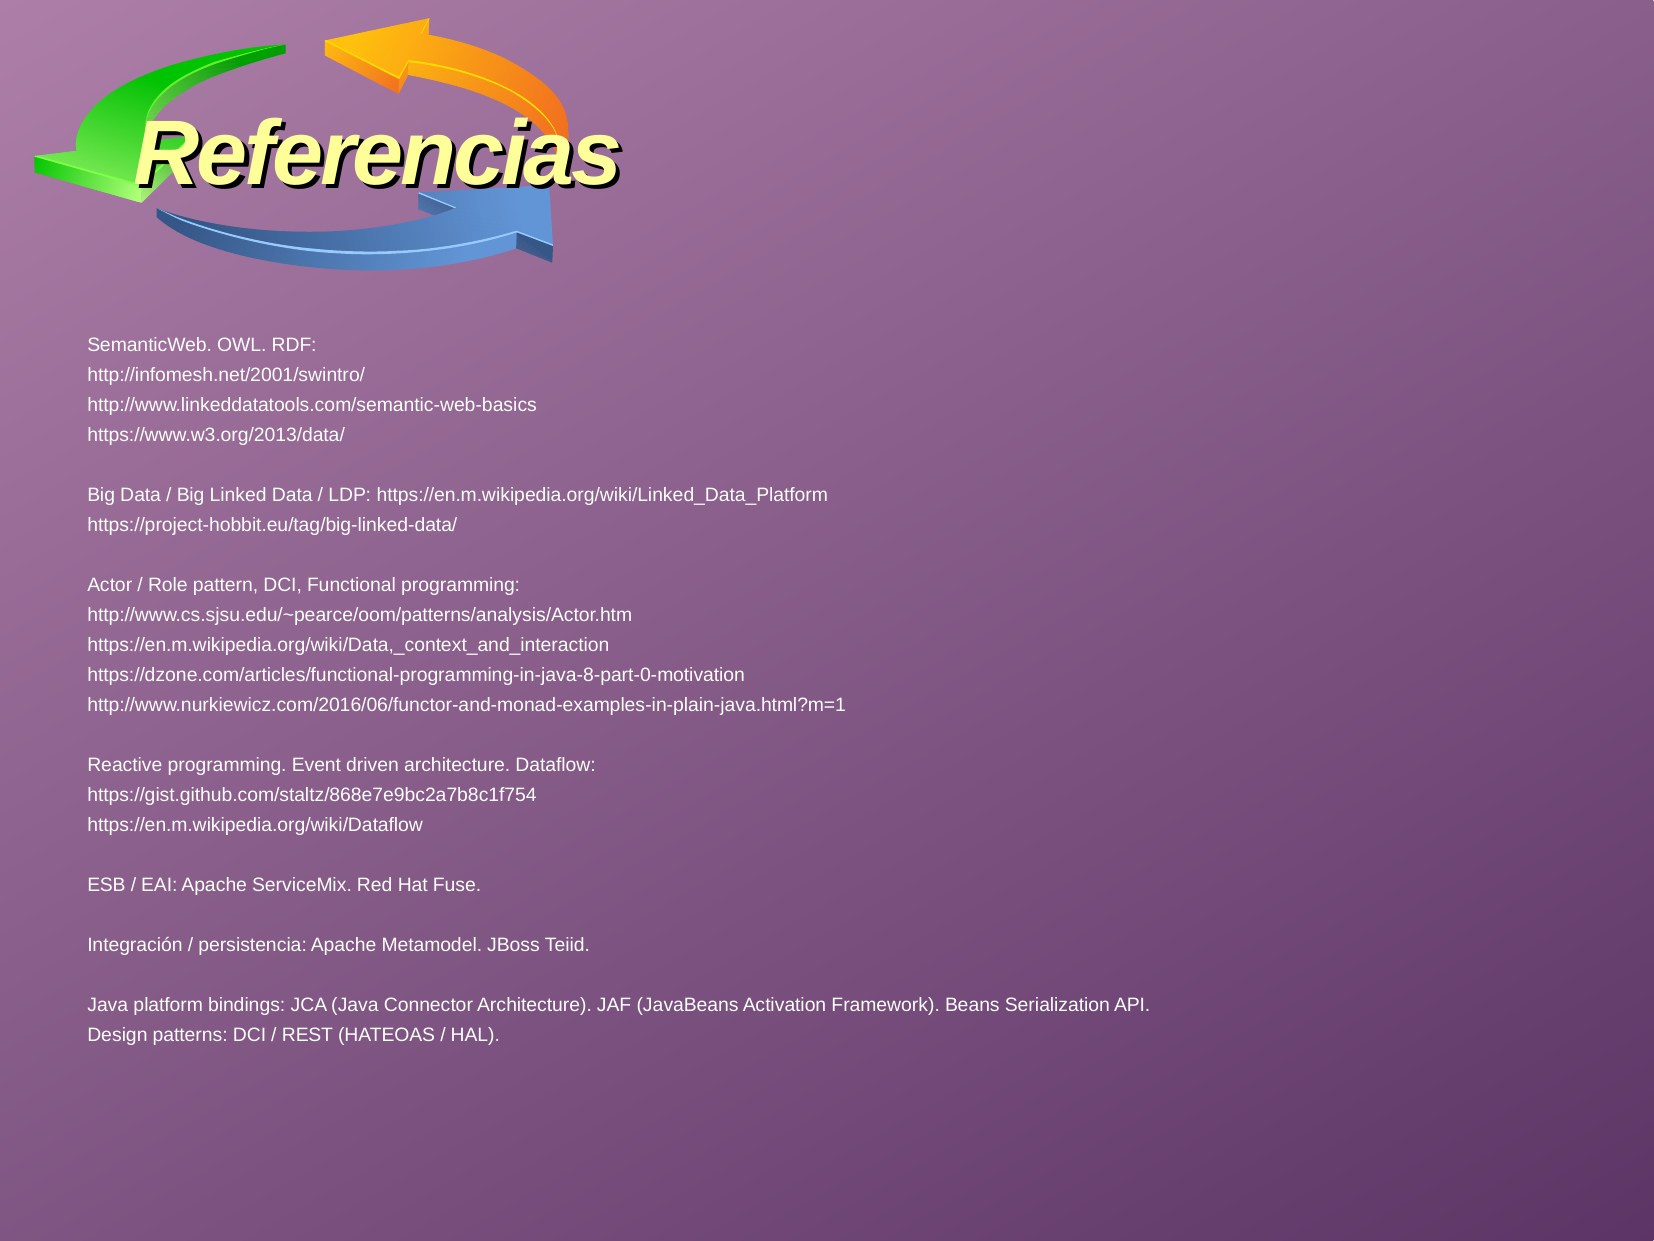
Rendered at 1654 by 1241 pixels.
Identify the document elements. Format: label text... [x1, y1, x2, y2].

list SemanticWeb. OWL. RDF: http://infomesh.net/2001/swintro/ http://www.linkeddatatools.com/semantic-web-basics https://www.w3.org/2013/data/ Big Data / Big Linked Data / LDP: https://en.m.wikipedia.org/wiki/Linked_Data_Platform https://project-hobbit.eu/tag/big-linked-data/ Actor / Role pattern, DCI, Functional programming: http://www.cs.sjsu.edu/~pearce/oom/patterns/analysis/Actor.htm https://en.m.wikipedia.org/wiki/Data,_context_and_interaction https://dzone.com/articles/functional-programming-in-java-8-part-0-motivation http://www.nurkiewicz.com/2016/06/functor-and-monad-examples-in-plain-java.html?m=1 Reactive programming. Event driven architecture. Dataflow: https://gist.github.com/staltz/868e7e9bc2a7b8c1f754 https://en.m.wikipedia.org/wiki/Dataflow ESB / EAI: Apache ServiceMix. Red Hat Fuse. Integración / persistencia: Apache Metamodel. JBoss Teiid. Java platform bindings: JCA (Java Connector Architecture). JAF (JavaBeans Activation Framework). Beans Serialization API. Design patterns: DCI / REST (HATEOAS / HAL). [87, 333, 1576, 1054]
picture [23, 11, 576, 279]
title Referencias [82, 49, 1571, 257]
